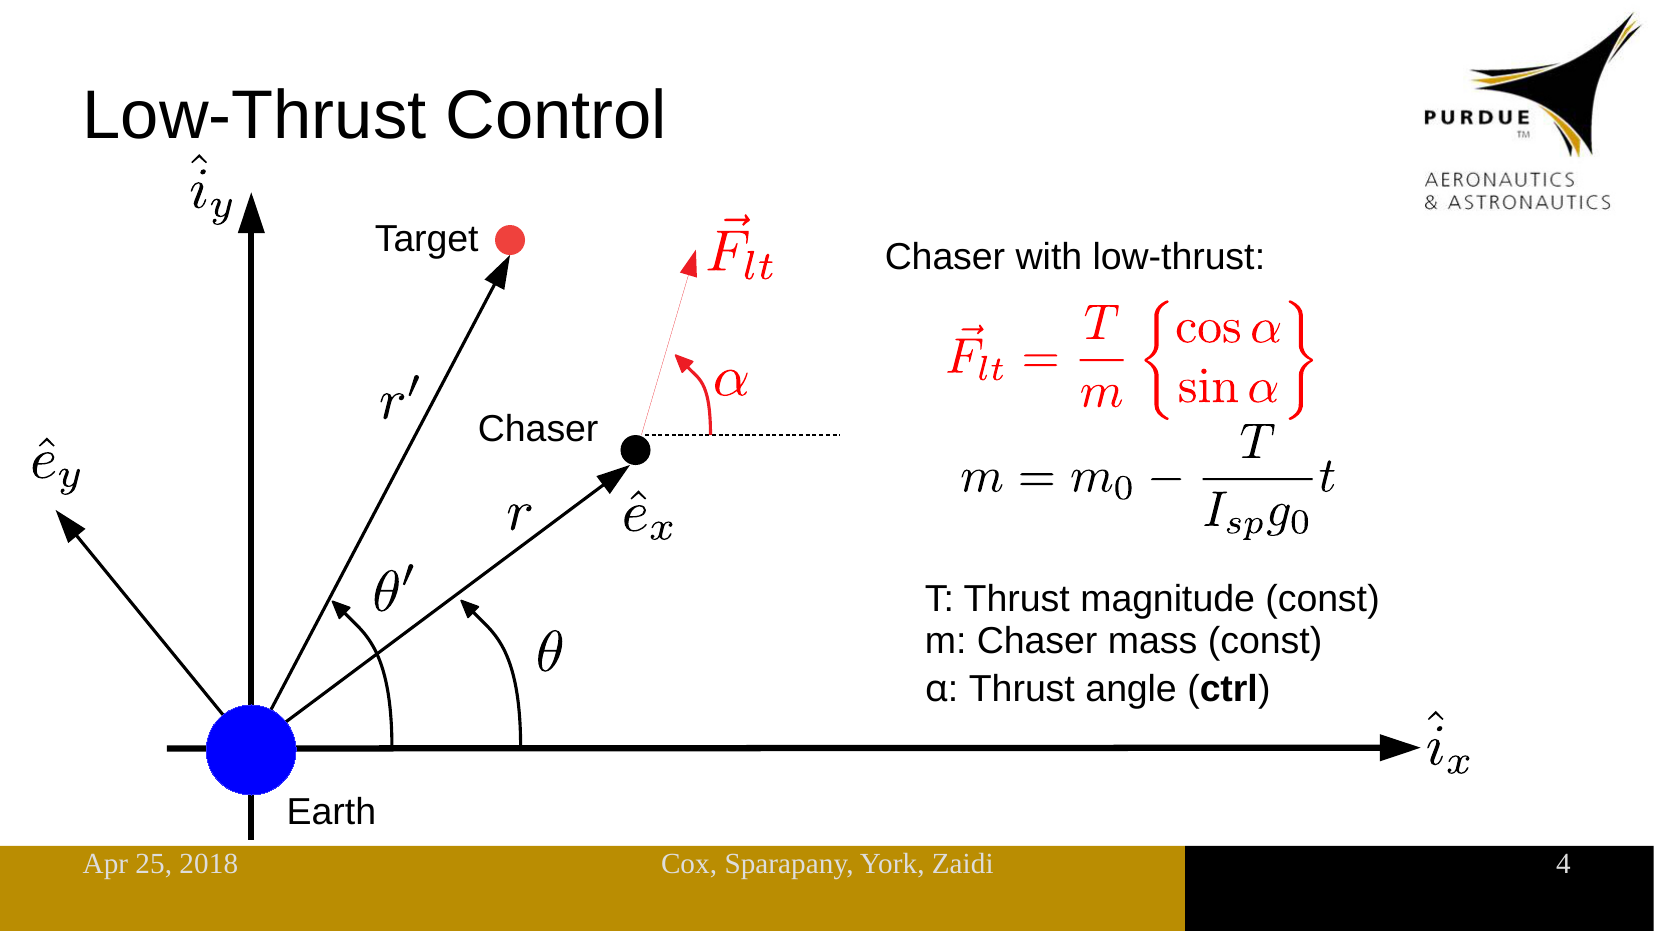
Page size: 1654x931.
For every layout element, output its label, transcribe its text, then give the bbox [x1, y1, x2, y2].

text_box [372, 564, 415, 612]
text_box T: Thrust magnitude (const) m: Chaser mass (const) α: Thrust angle (ctrl) [910, 570, 1396, 724]
text_box Earth [271, 783, 392, 840]
text_box [621, 490, 676, 541]
text_box [960, 423, 1337, 541]
text_box [1421, 710, 1472, 774]
text_box Chaser with low-thrust: [870, 228, 1336, 286]
text_box Target [360, 210, 526, 267]
text_box [184, 154, 235, 226]
text_box [378, 375, 421, 420]
picture [1415, 0, 1654, 218]
text_box [30, 437, 83, 495]
text_box [945, 300, 1320, 421]
text_box [535, 629, 565, 672]
text_box Chaser [463, 399, 631, 460]
text_box [506, 504, 535, 531]
text_box [705, 214, 775, 280]
text_box [624, 435, 651, 466]
title Low-Thrust Control [82, 37, 1571, 193]
text_box [206, 704, 297, 796]
text_box [712, 369, 751, 397]
